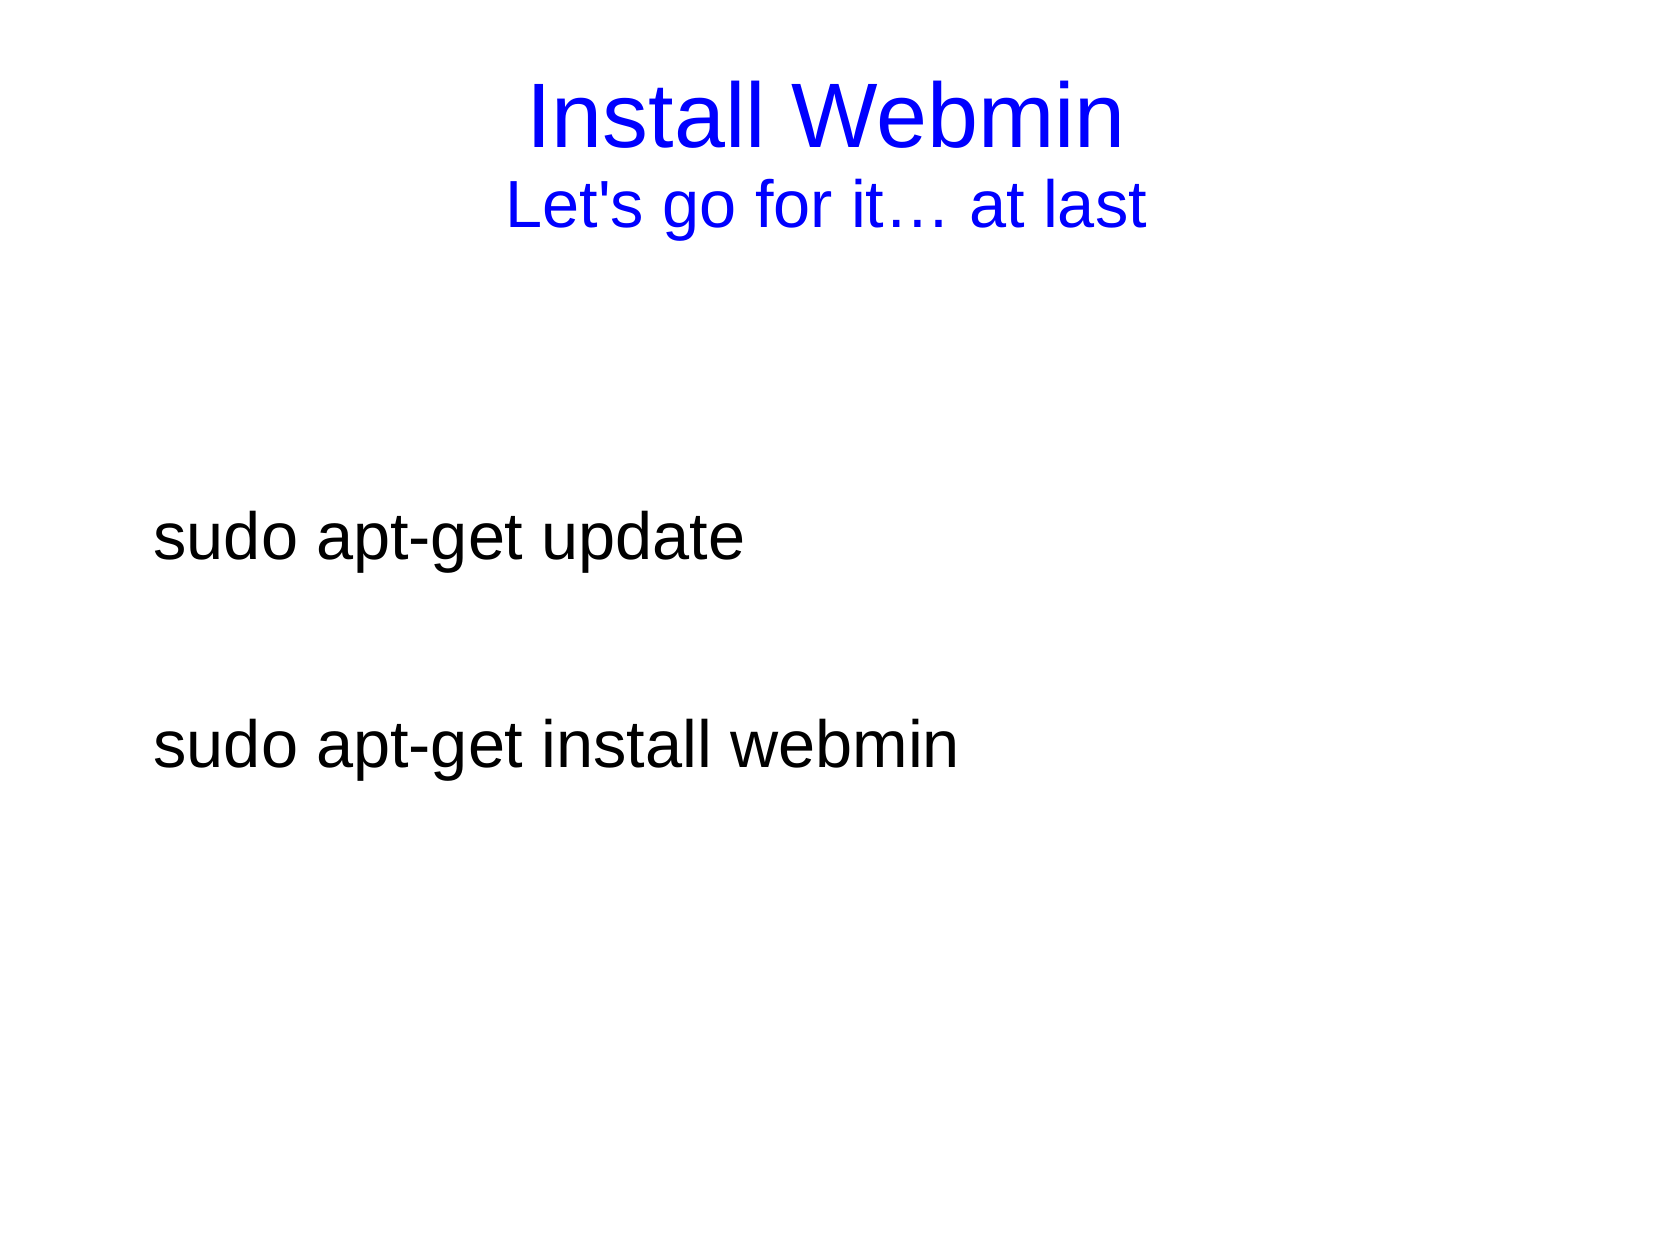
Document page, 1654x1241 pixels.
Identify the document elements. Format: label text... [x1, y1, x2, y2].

list sudo apt-get update sudo apt-get install webmin [82, 290, 1571, 1010]
title Install Webmin Let's go for it… at last [82, 49, 1571, 257]
